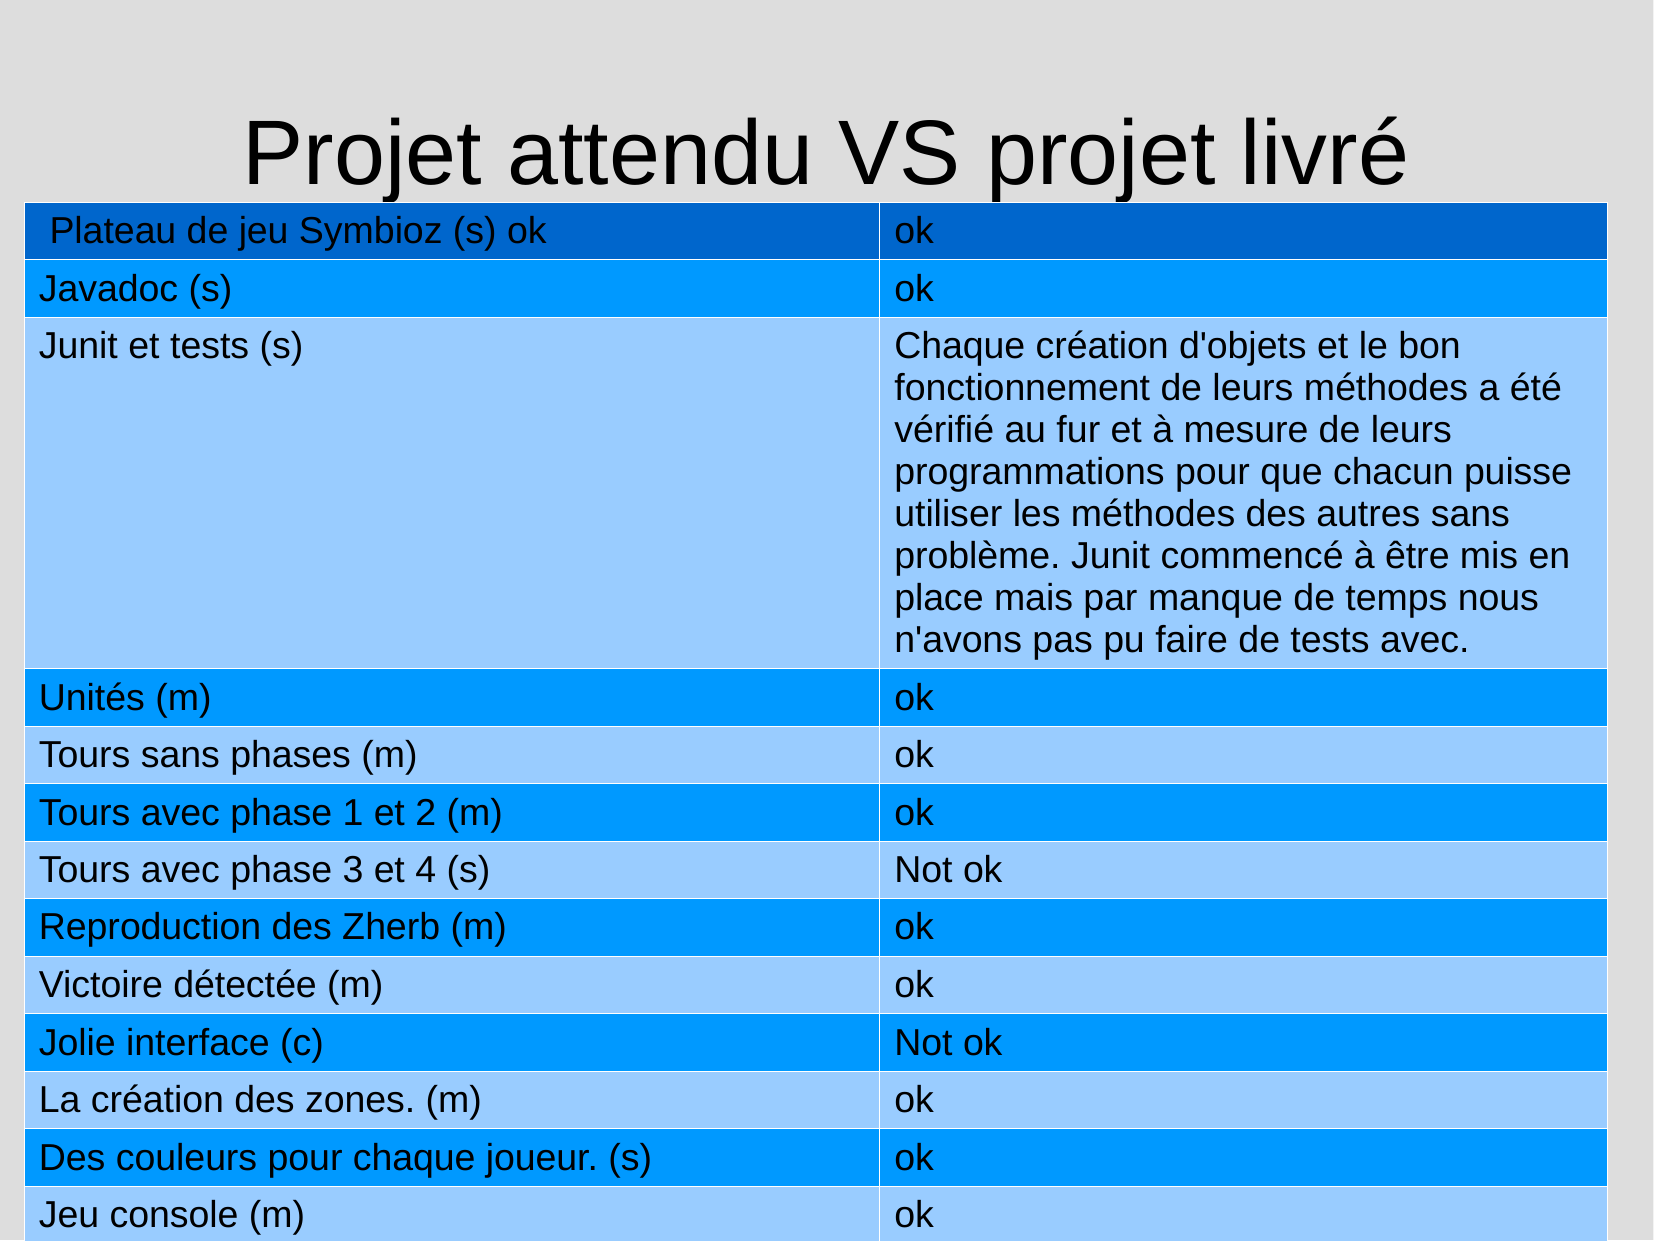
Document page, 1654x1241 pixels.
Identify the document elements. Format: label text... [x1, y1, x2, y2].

table_cell Not ok [880, 842, 1607, 898]
table_cell Victoire détectée (m) [25, 957, 879, 1013]
table_cell Junit et tests (s) [25, 318, 879, 668]
table_cell ok [880, 669, 1607, 726]
table_cell ok [880, 1187, 1607, 1241]
table_cell Unités (m) [25, 669, 879, 726]
table_cell Tours avec phase 1 et 2 (m) [25, 784, 879, 841]
table_header Plateau de jeu Symbioz (s) ok [25, 203, 879, 259]
table_cell Jolie interface (c) [25, 1014, 879, 1071]
table_cell ok [880, 784, 1607, 841]
table_cell ok [880, 1129, 1607, 1186]
table_cell ok [880, 899, 1607, 956]
table_header ok [880, 203, 1607, 259]
table_cell ok [880, 957, 1607, 1013]
table_cell ok [880, 260, 1607, 317]
table_cell Des couleurs pour chaque joueur. (s) [25, 1129, 879, 1186]
table_cell Chaque création d'objets et le bon fonctionnement de leurs méthodes a été vérifié au fur et à mesure de leurs programmations pour que chacun puisse utiliser les méthodes des autres sans problème. Junit commencé à être mis en place mais par manque de temps nous n'avons pas pu faire de tests avec. [880, 318, 1607, 668]
table_cell ok [880, 727, 1607, 783]
table_cell Reproduction des Zherb (m) [25, 899, 879, 956]
table_cell Not ok [880, 1014, 1607, 1071]
table_cell Javadoc (s) [25, 260, 879, 317]
table_cell Jeu console (m) [25, 1187, 879, 1241]
table_cell Tours avec phase 3 et 4 (s) [25, 842, 879, 898]
title Projet attendu VS projet livré [82, 49, 1571, 202]
table_cell ok [880, 1072, 1607, 1128]
table_cell La création des zones. (m) [25, 1072, 879, 1128]
table_cell Tours sans phases (m) [25, 727, 879, 783]
